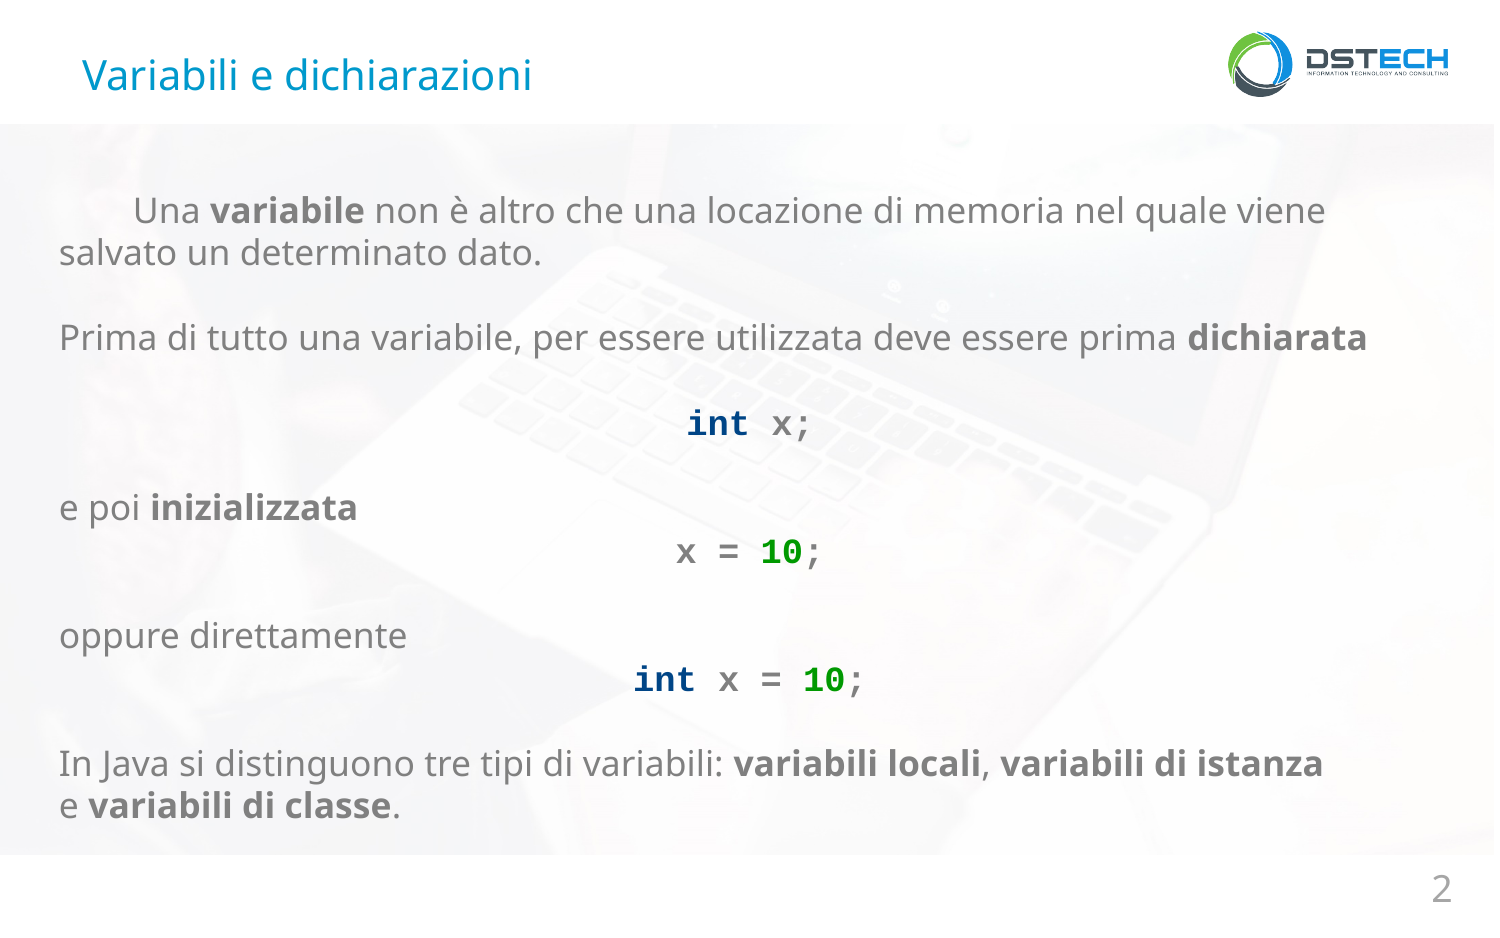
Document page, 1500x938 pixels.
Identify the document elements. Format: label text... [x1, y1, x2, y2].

text_box Una variabile non è altro che una locazione di memoria nel quale viene salvato un determinato dato. Prima di tutto una variabile, per essere utilizzata deve essere prima dichiarata int x; e poi inizializzata x = 10; oppure direttamente int x = 10; In Java si distinguono tre tipi di variabili: variabili locali, variabili di istanza e variabili di classe. [59, 145, 1441, 871]
picture [1228, 31, 1448, 97]
text_box 2 [1413, 864, 1460, 910]
text_box Variabili e dichiarazioni [67, 41, 1034, 107]
picture [0, 124, 1494, 855]
